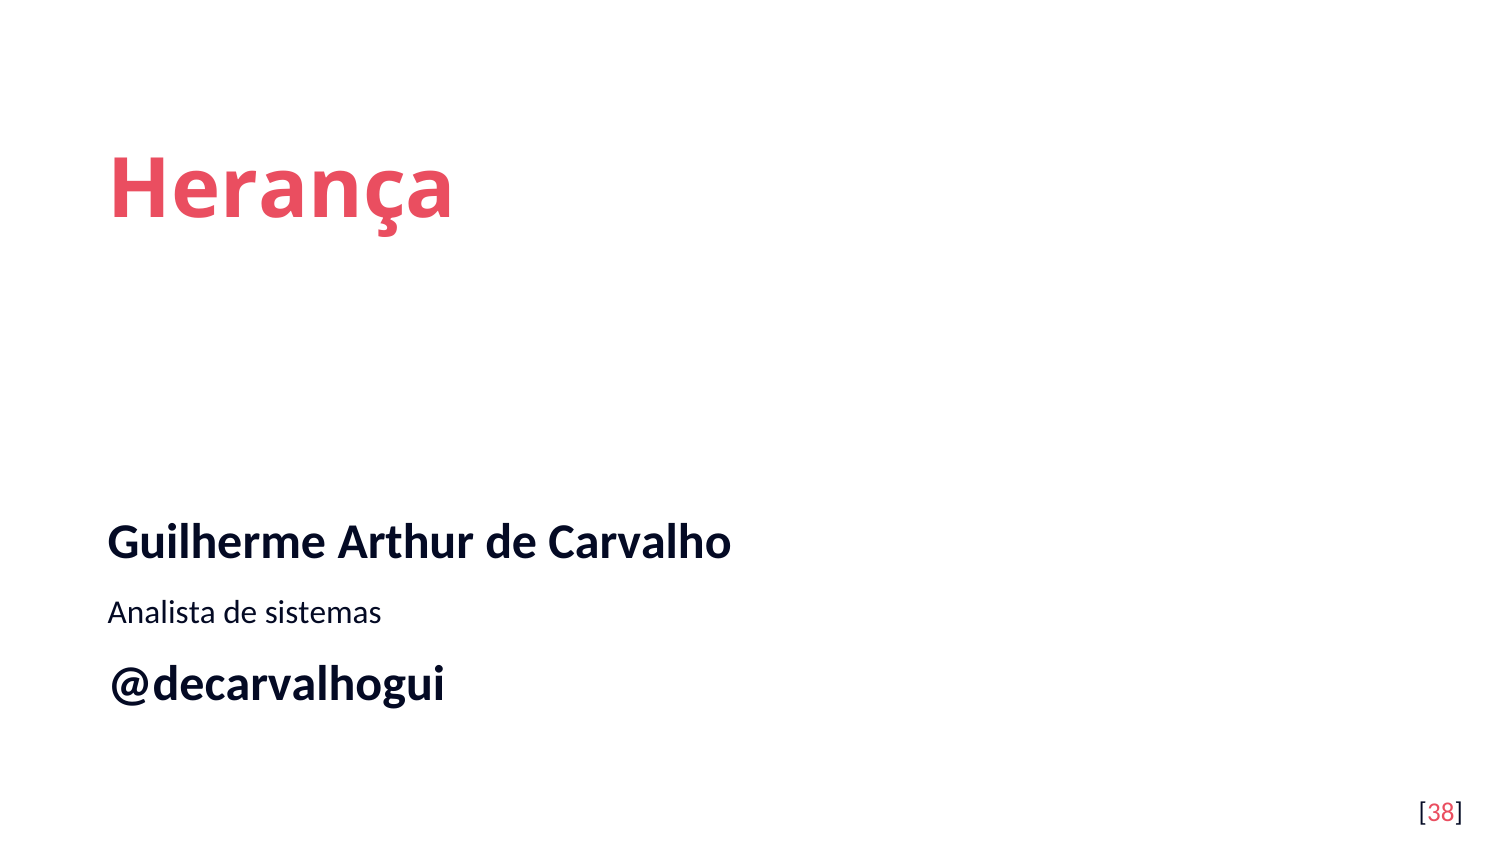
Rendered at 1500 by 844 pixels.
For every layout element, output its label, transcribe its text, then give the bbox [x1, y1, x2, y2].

text_box Herança [92, 104, 1404, 422]
text_box Guilherme Arthur de Carvalho Analista de sistemas @decarvalhogui [92, 493, 1203, 812]
slide_number [38] [1403, 779, 1494, 844]
